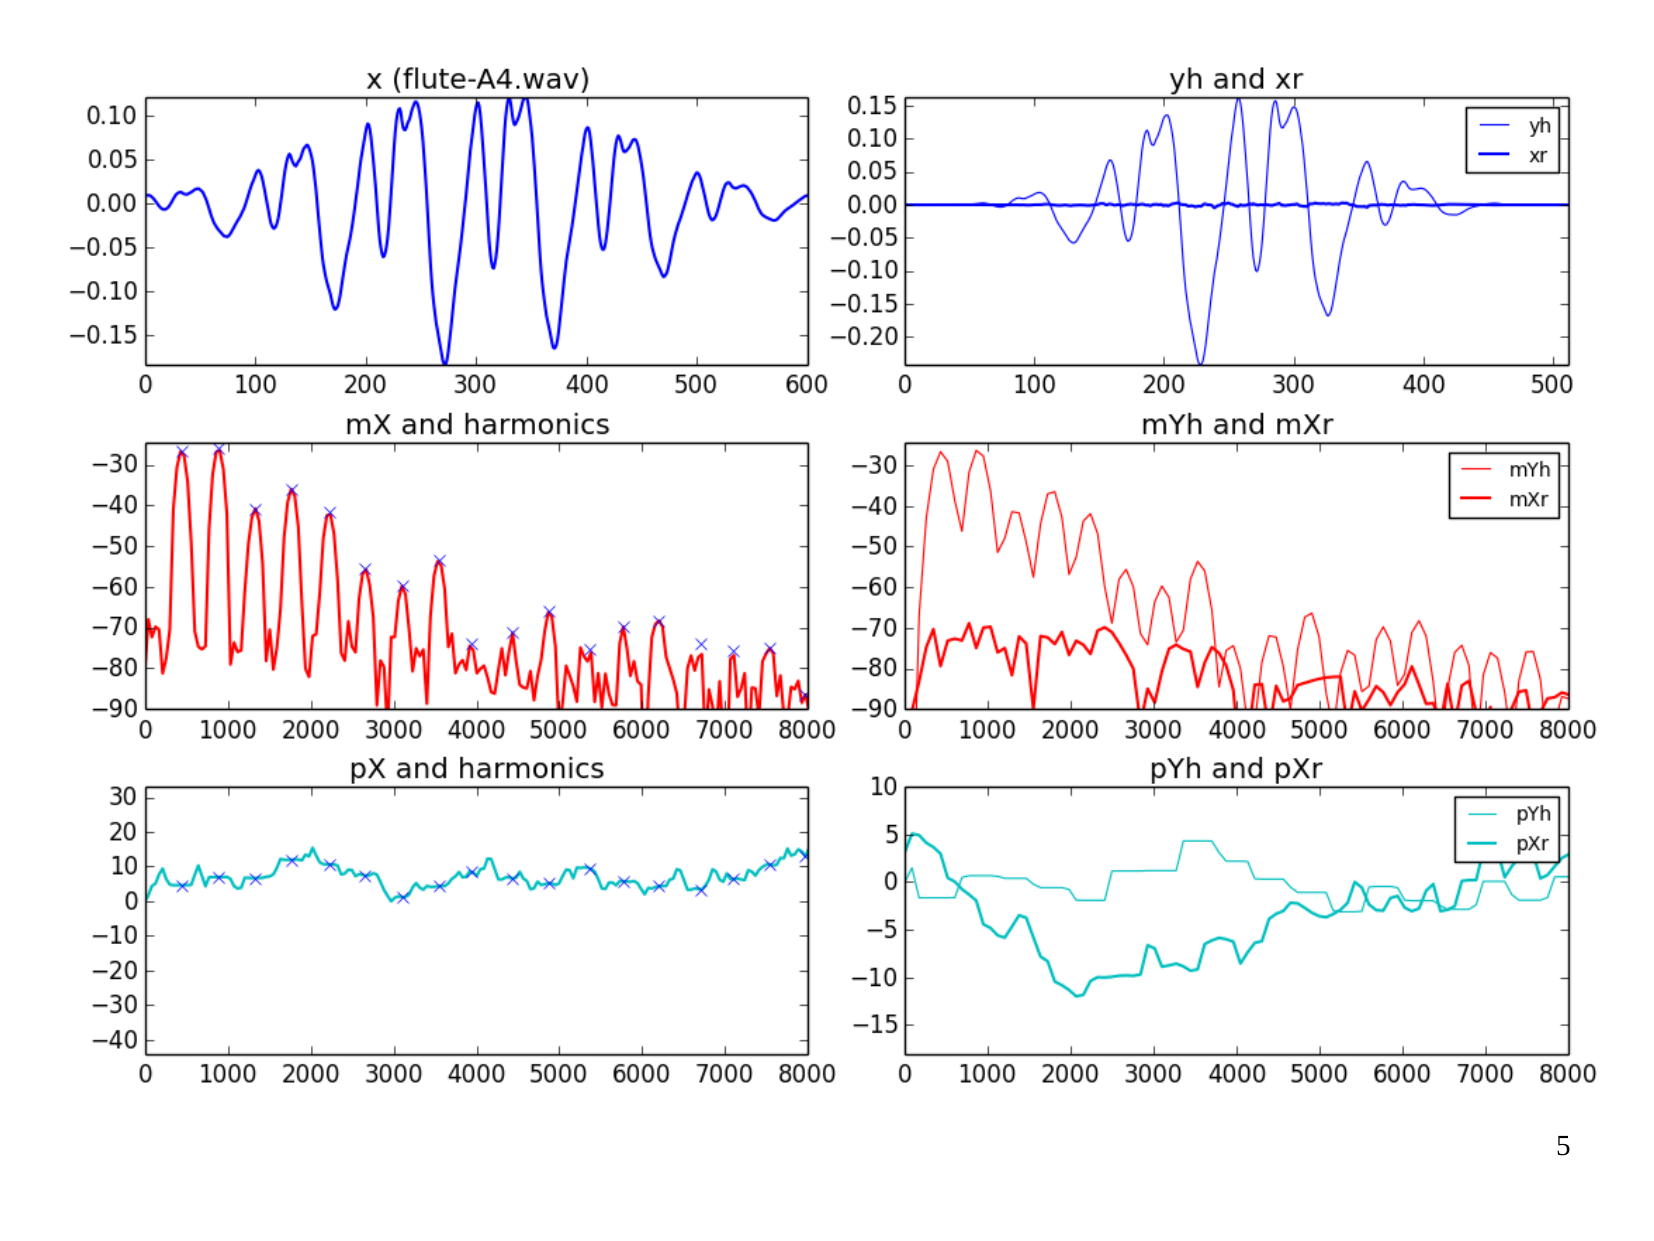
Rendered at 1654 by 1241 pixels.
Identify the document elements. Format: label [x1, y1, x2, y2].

picture [47, 45, 1615, 1111]
